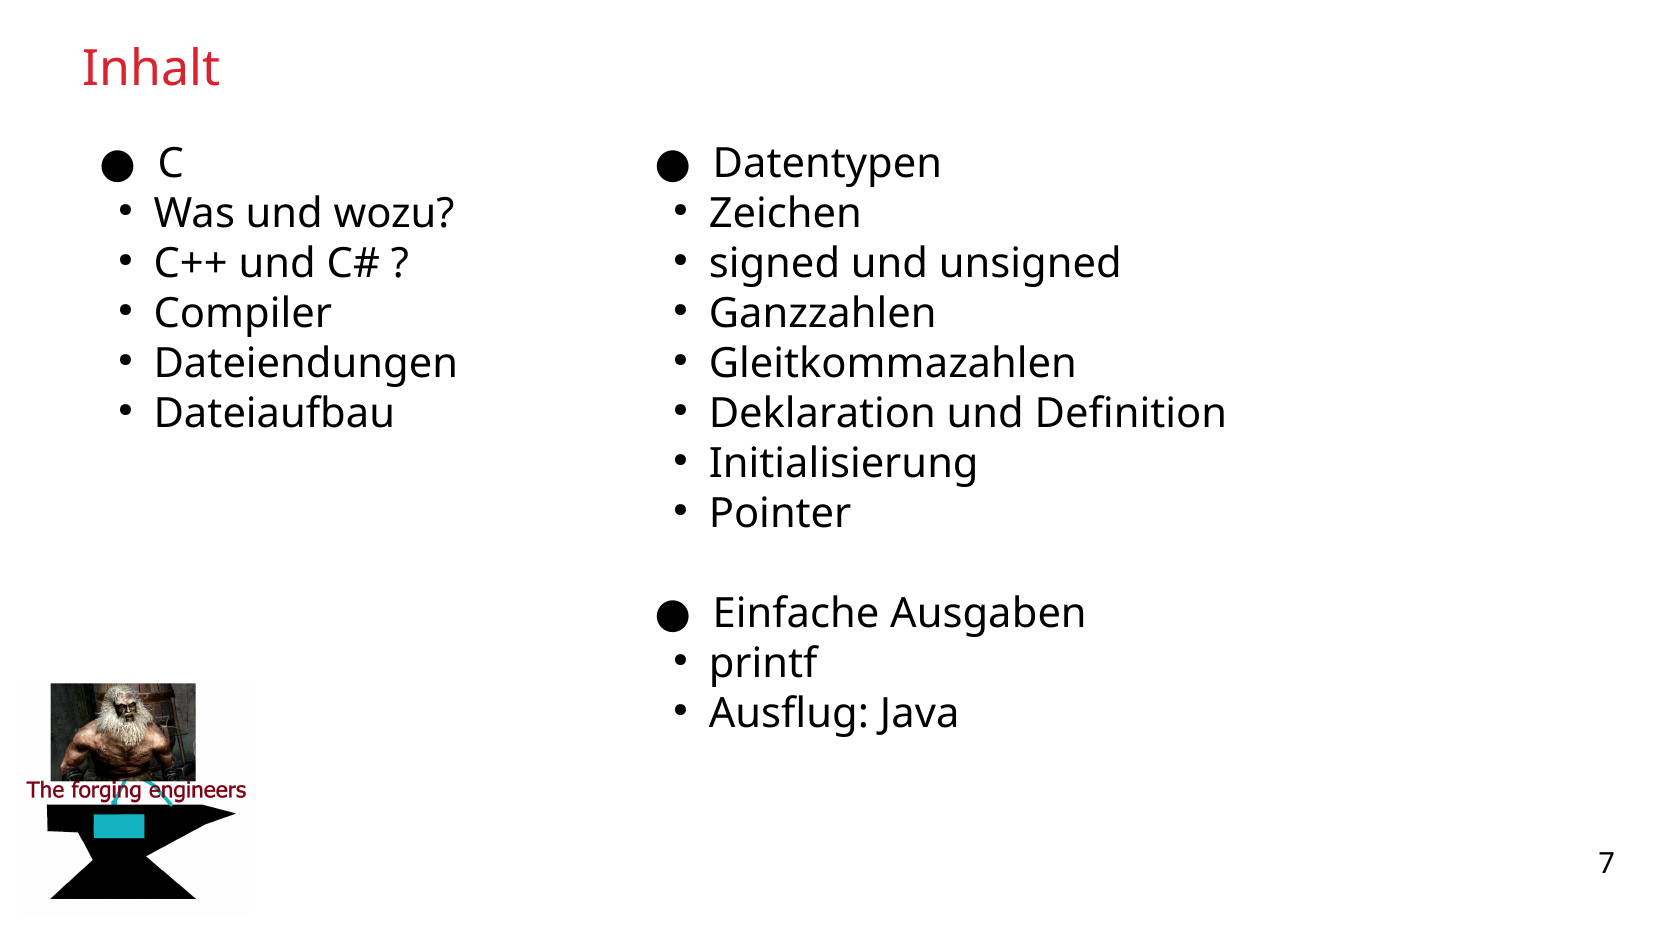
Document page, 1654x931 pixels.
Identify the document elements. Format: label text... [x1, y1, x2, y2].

picture [17, 679, 254, 916]
text_box Datentypen Zeichen signed und unsigned Ganzzahlen Gleitkommazahlen Deklaration und Definition Initialisierung Pointer Einfache Ausgaben printf Ausflug: Java [637, 135, 1276, 839]
subtitle C Was und wozu? C++ und C# ? Compiler Dateiendungen Dateiaufbau [82, 135, 637, 674]
title Inhalt [82, 37, 1571, 95]
